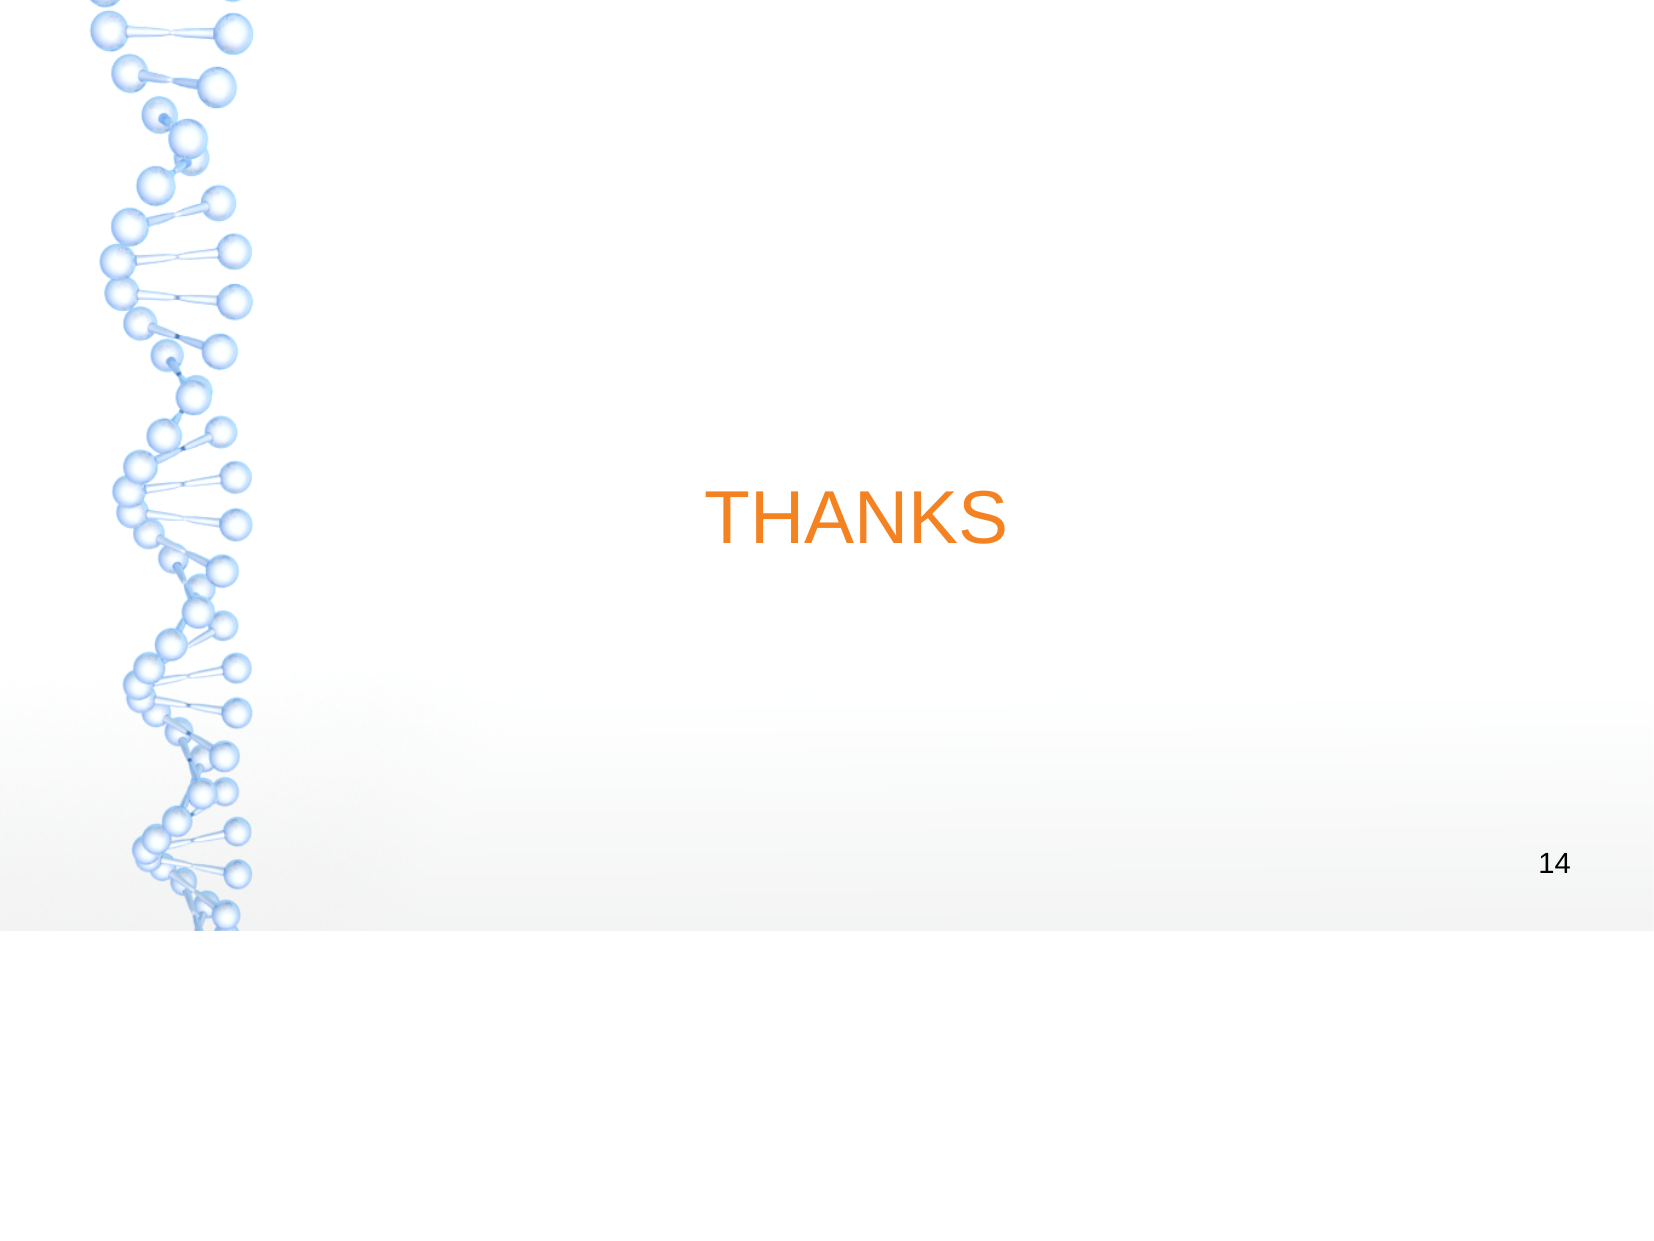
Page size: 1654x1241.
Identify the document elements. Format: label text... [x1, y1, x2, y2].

text_box THANKS [690, 300, 1024, 567]
picture [0, 0, 1654, 931]
